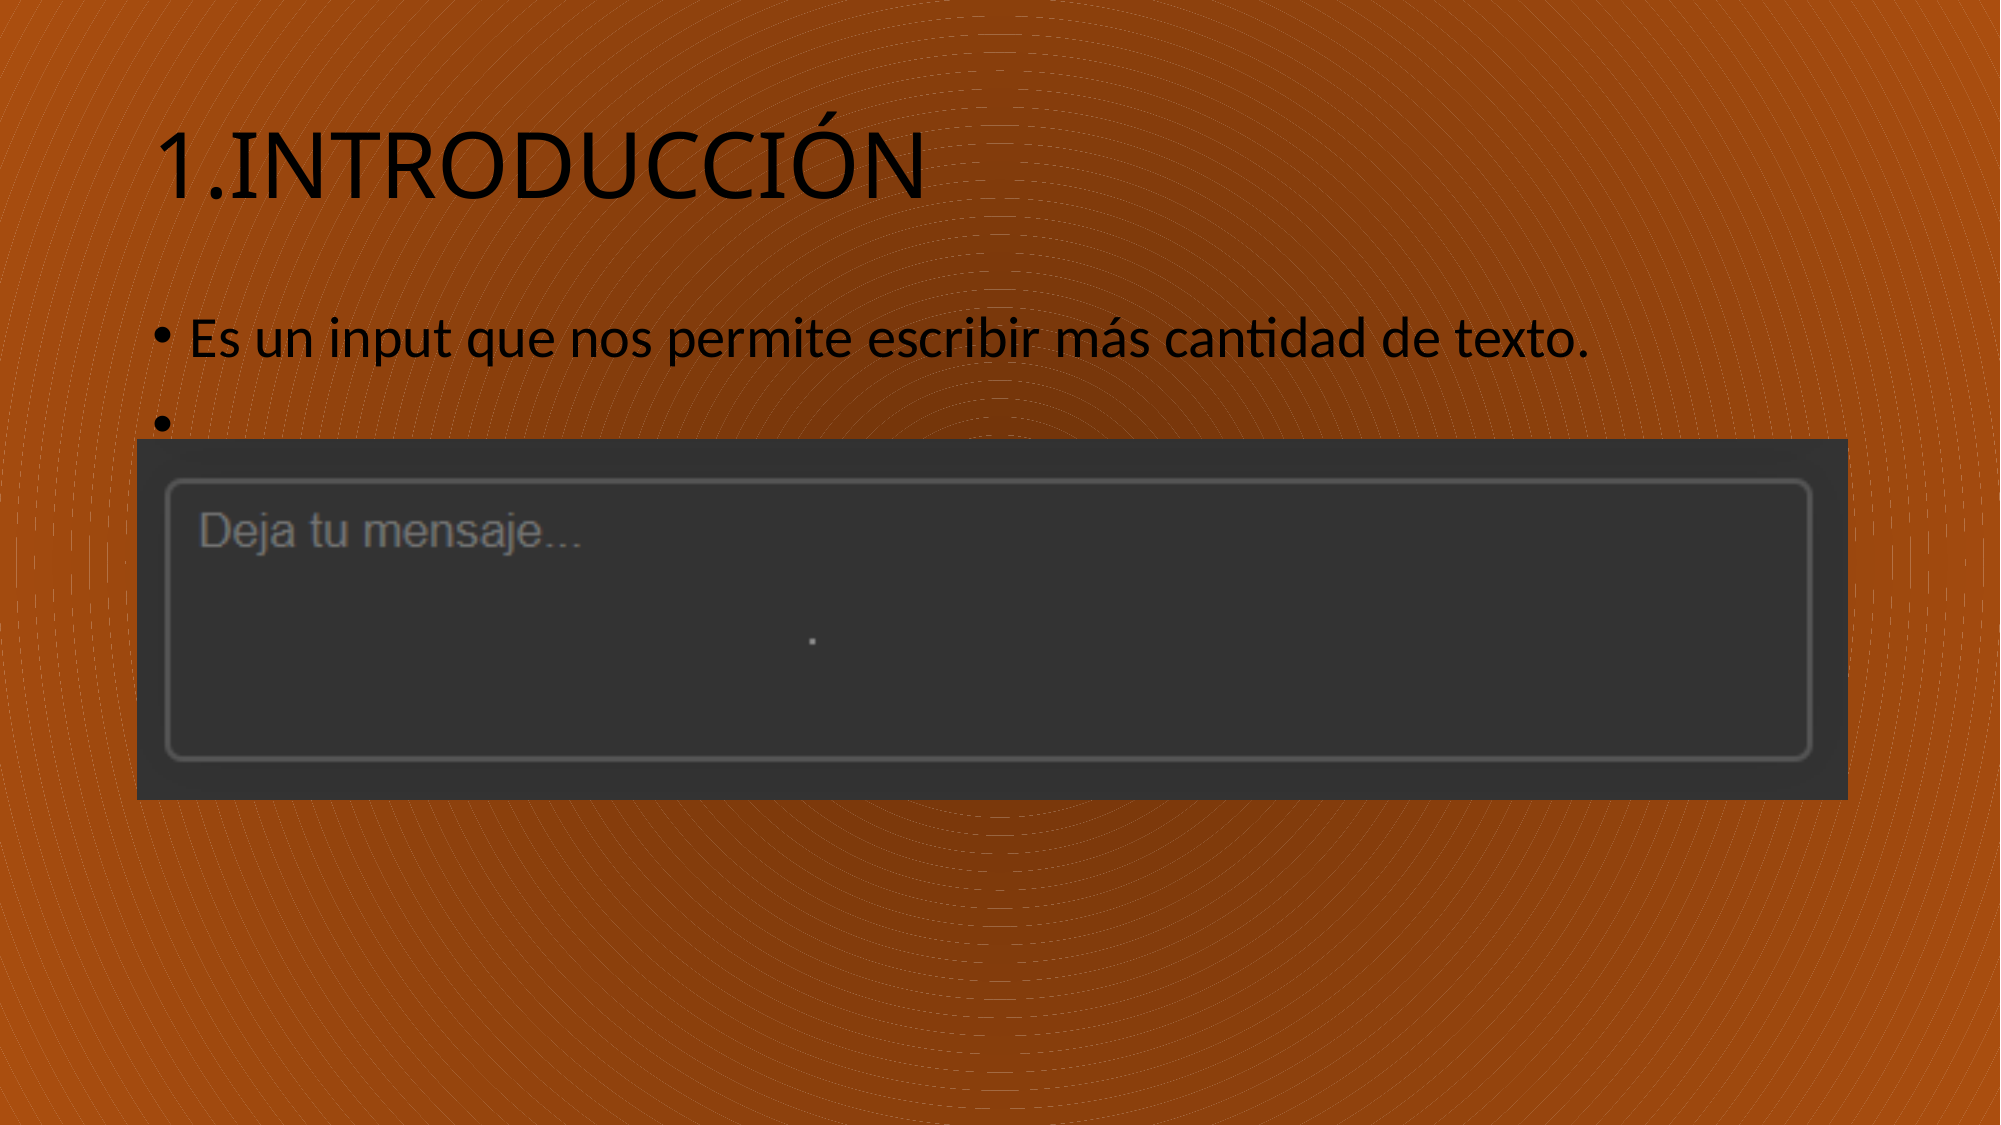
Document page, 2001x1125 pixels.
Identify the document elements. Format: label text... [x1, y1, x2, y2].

picture [137, 439, 1848, 801]
title 1.INTRODUCCIÓN [137, 59, 1863, 278]
list Es un input que nos permite escribir más cantidad de texto. [137, 299, 1863, 1014]
